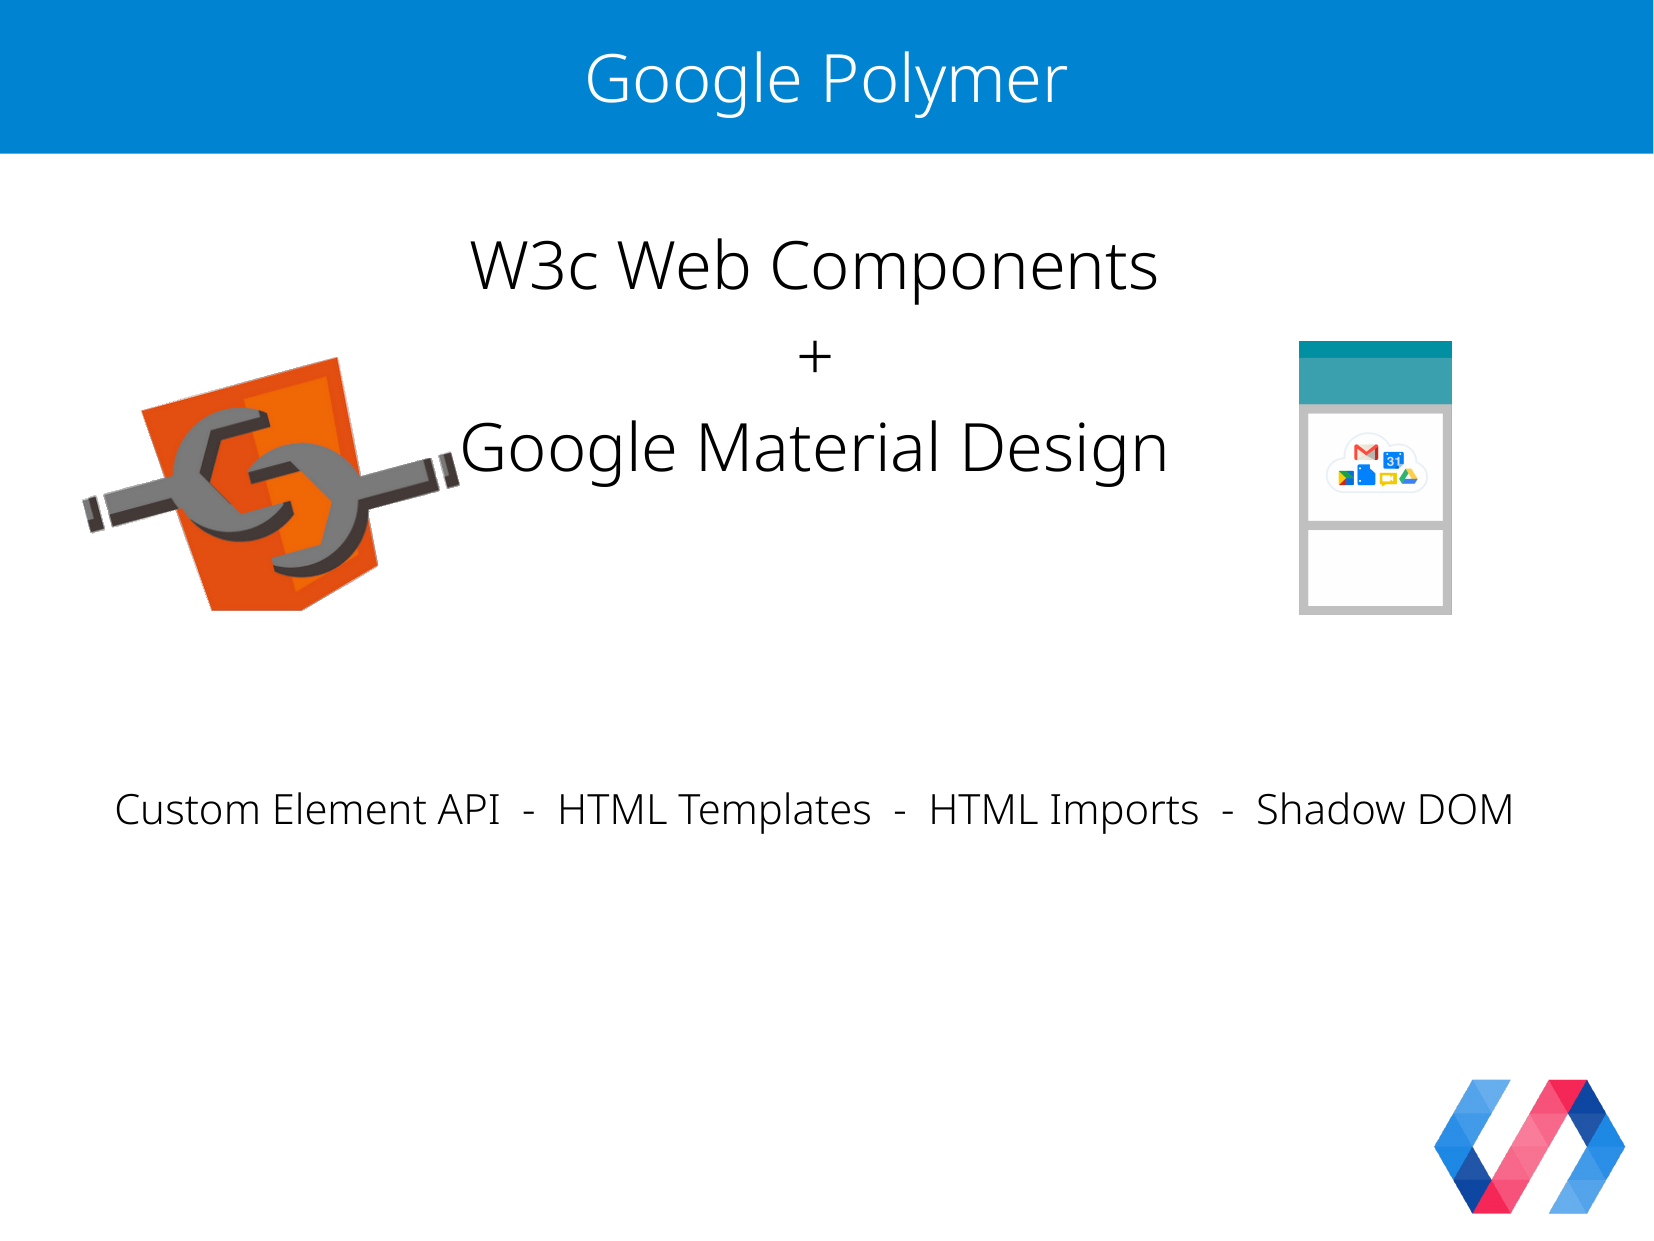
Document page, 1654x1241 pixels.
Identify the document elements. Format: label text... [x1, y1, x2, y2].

picture [1299, 341, 1452, 615]
subtitle W3c Web Components + Google Material Design [70, 177, 1559, 532]
picture [80, 352, 461, 615]
picture [1429, 1076, 1630, 1217]
text_box Custom Element API - HTML Templates - HTML Imports - Shadow DOM [82, 779, 1548, 1063]
title Google Polymer [0, 0, 1654, 154]
